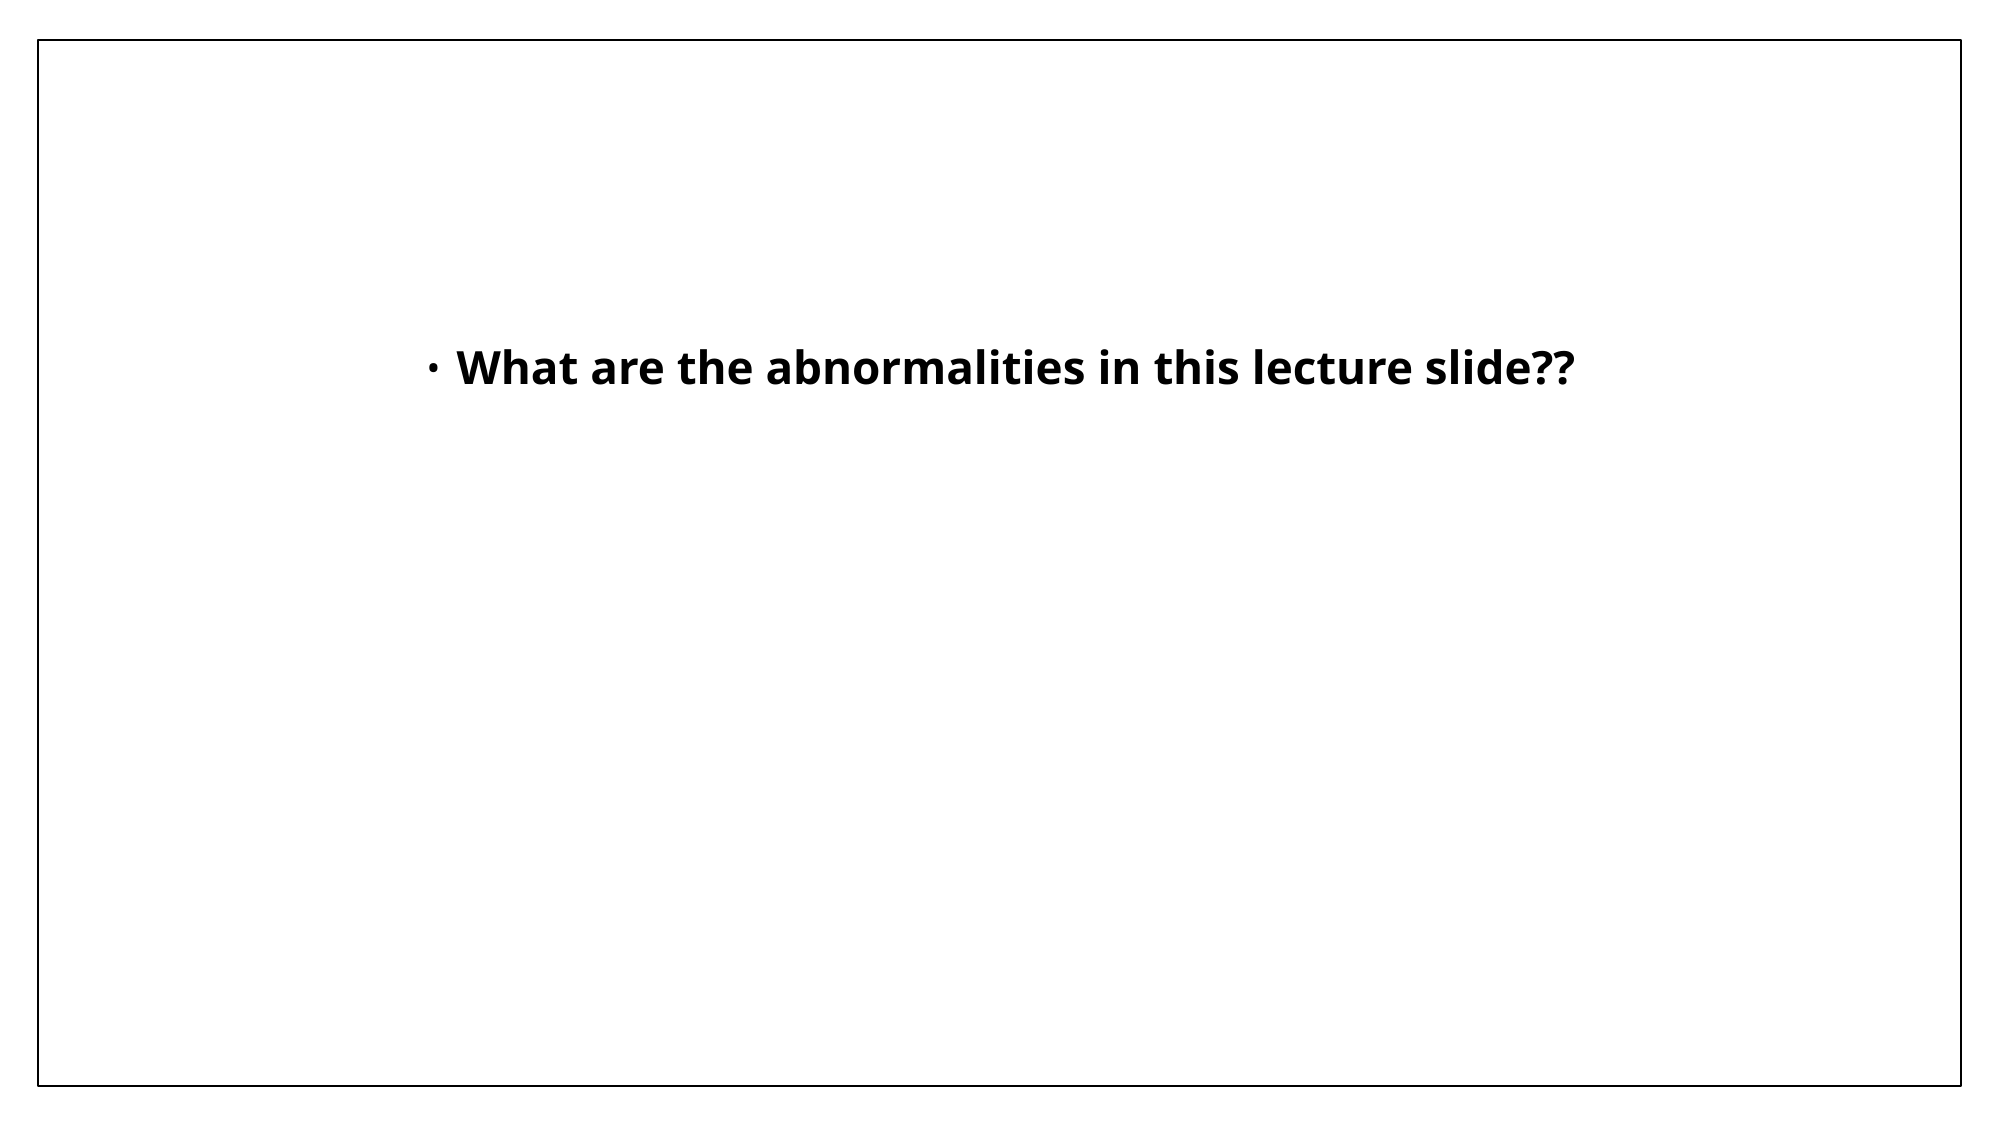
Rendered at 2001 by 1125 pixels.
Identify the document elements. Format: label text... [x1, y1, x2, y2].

list What are the abnormalities in this lecture slide?? [187, 337, 1808, 1000]
